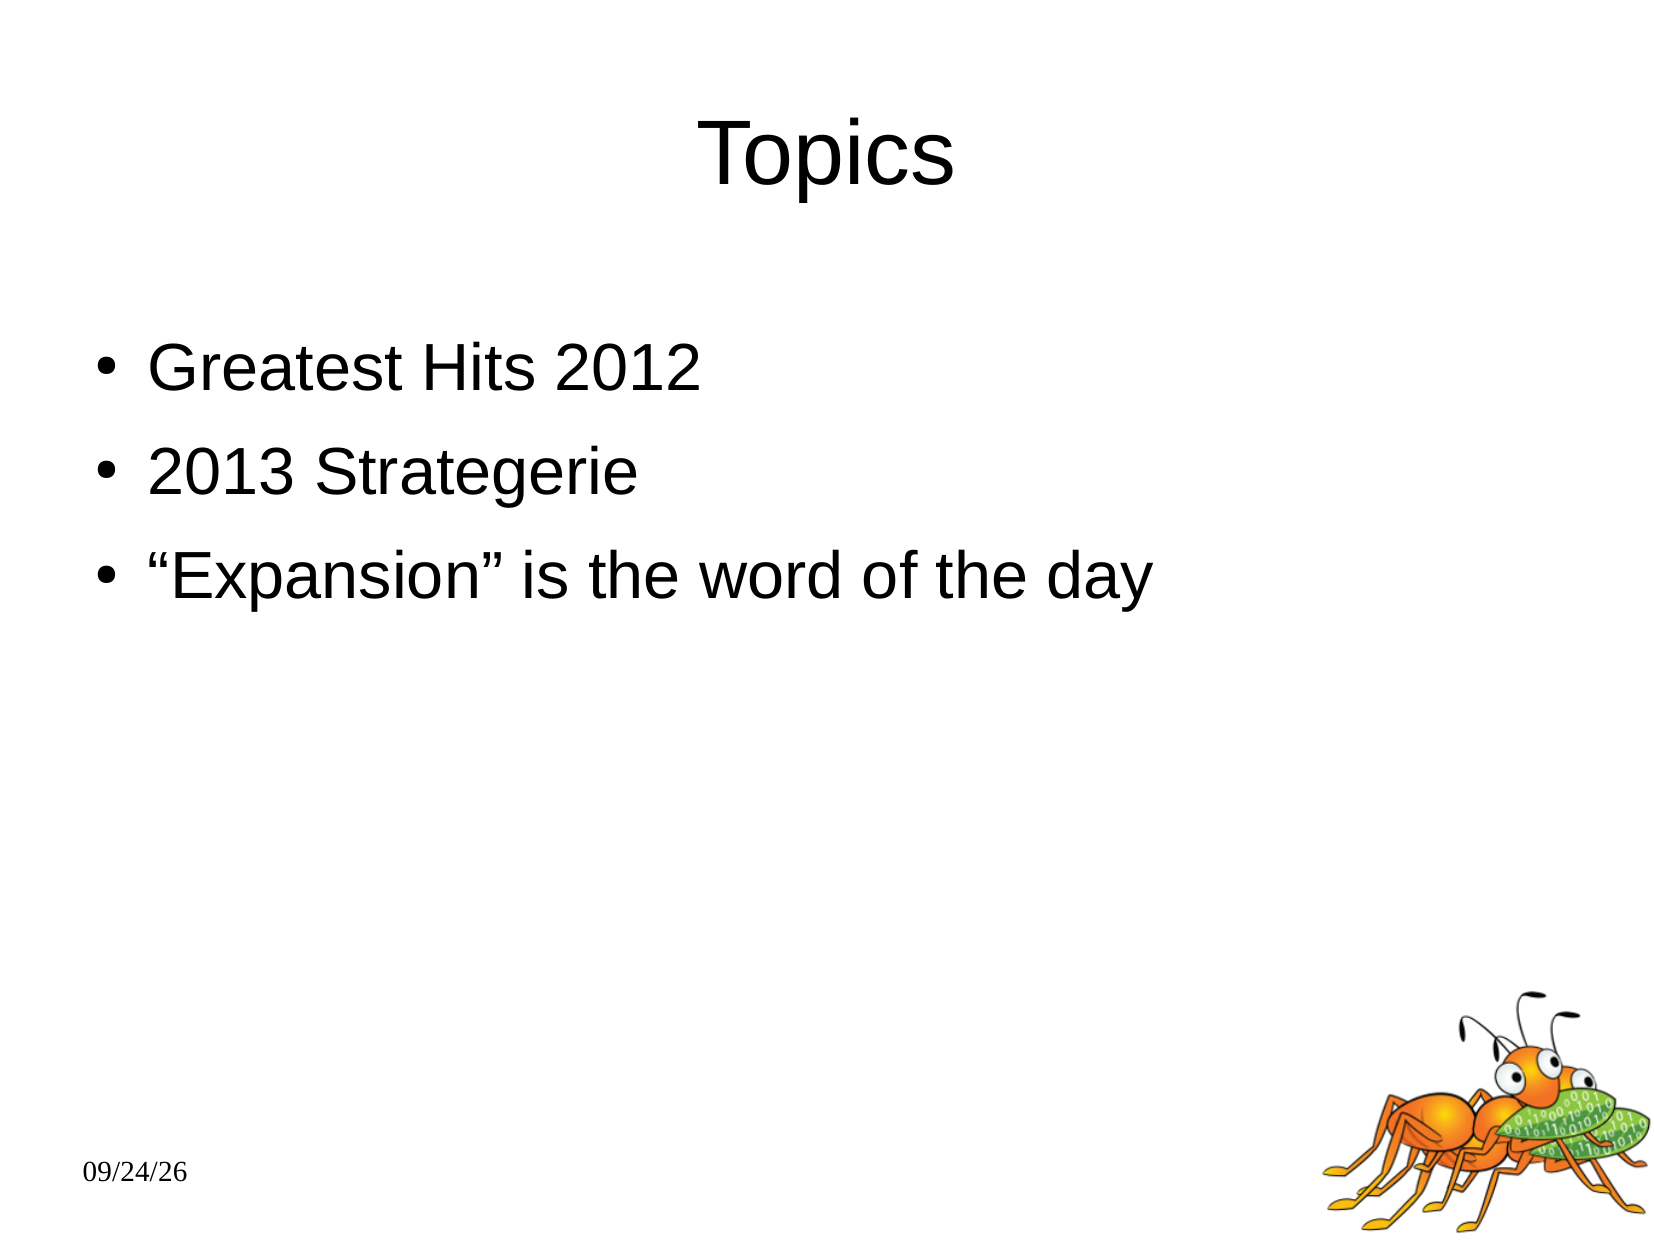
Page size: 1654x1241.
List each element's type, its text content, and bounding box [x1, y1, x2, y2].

list Greatest Hits 2012 2013 Strategerie “Expansion” is the word of the day [76, 330, 1565, 961]
picture [1319, 989, 1654, 1235]
title Topics [82, 49, 1571, 257]
